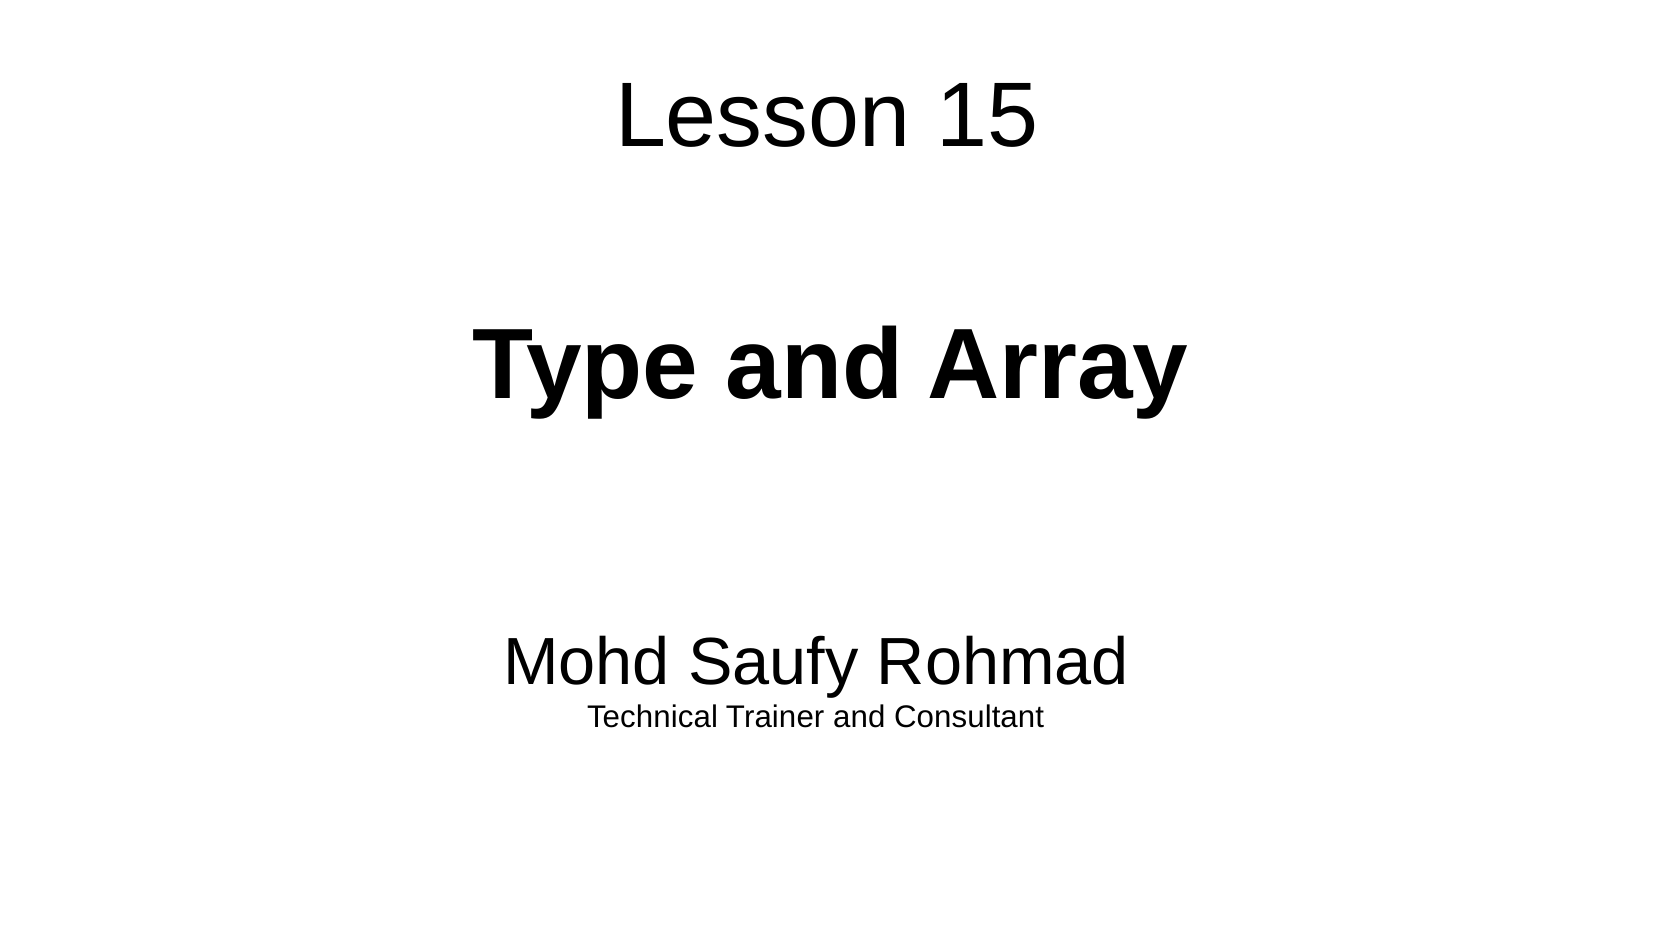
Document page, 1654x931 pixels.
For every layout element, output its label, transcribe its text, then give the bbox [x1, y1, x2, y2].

title Lesson 15 [82, 37, 1571, 193]
subtitle Type and Array [86, 285, 1576, 443]
text_box Mohd Saufy Rohmad Technical Trainer and Consultant [72, 615, 1561, 743]
